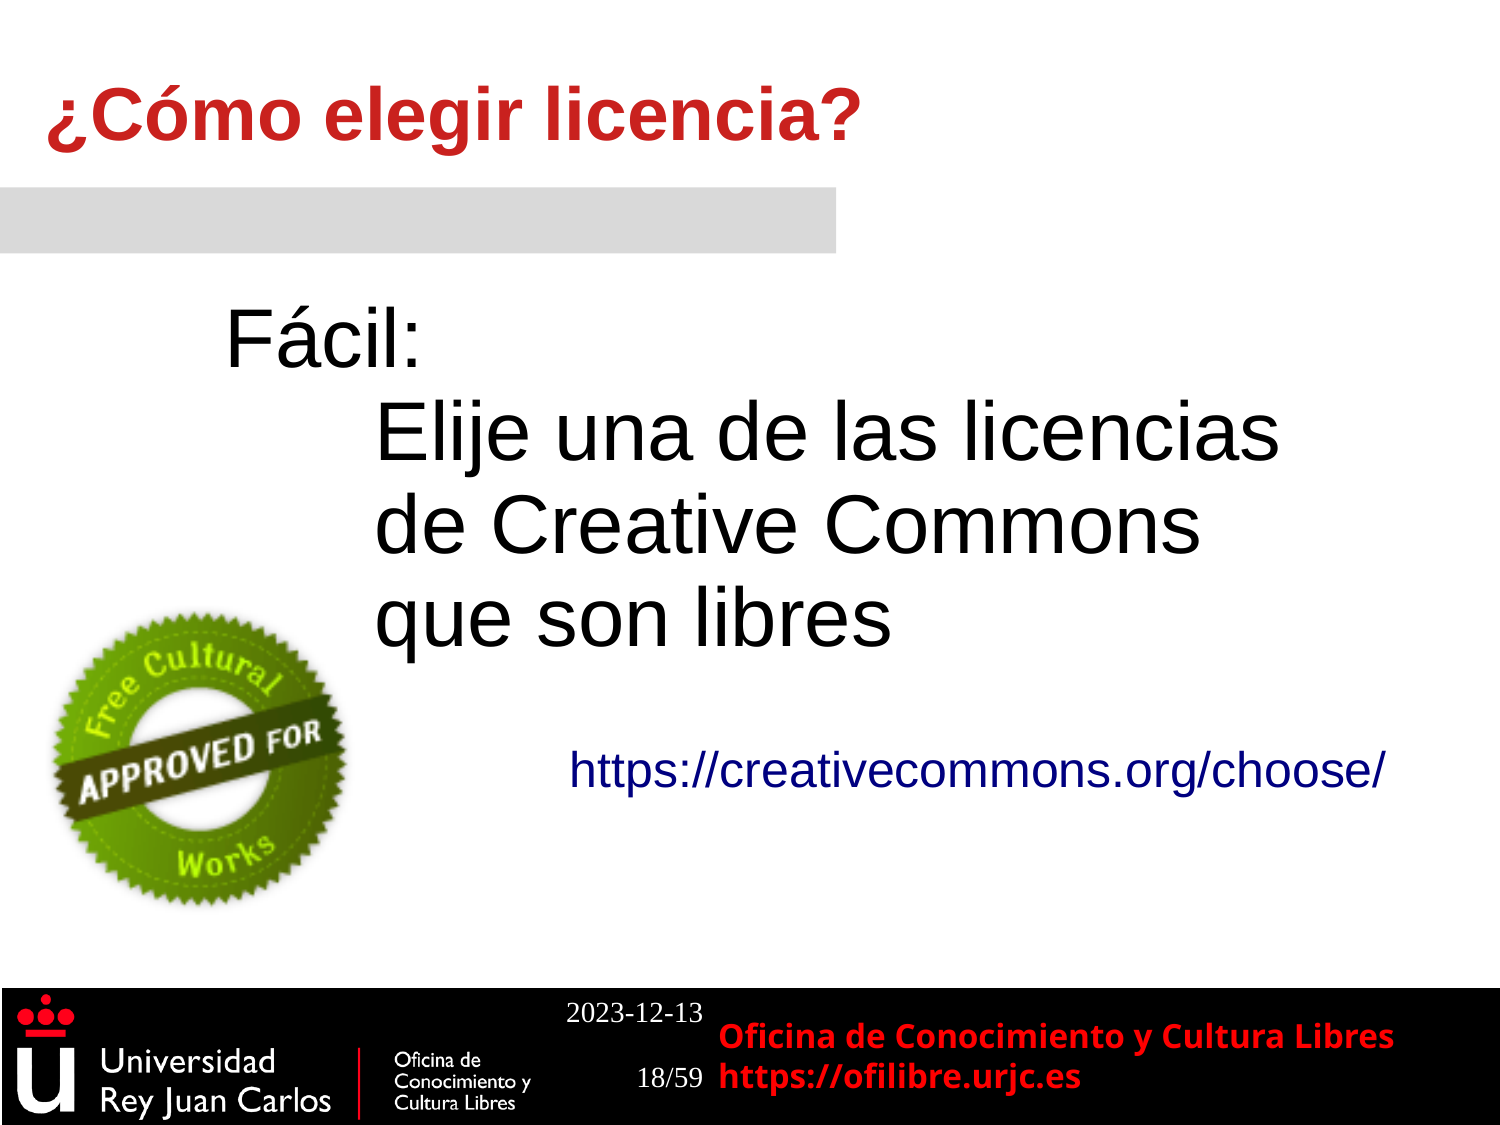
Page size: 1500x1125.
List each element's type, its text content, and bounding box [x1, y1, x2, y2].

picture [17, 994, 531, 1120]
title [75, 7, 1425, 196]
text_box https://creativecommons.org/choose/ [555, 735, 1456, 848]
text_box Fácil: Elije una de las licencias de Creative Commons que son libres [210, 285, 1442, 672]
picture [45, 605, 355, 916]
text_box ¿Cómo elegir licencia? [30, 64, 1306, 248]
